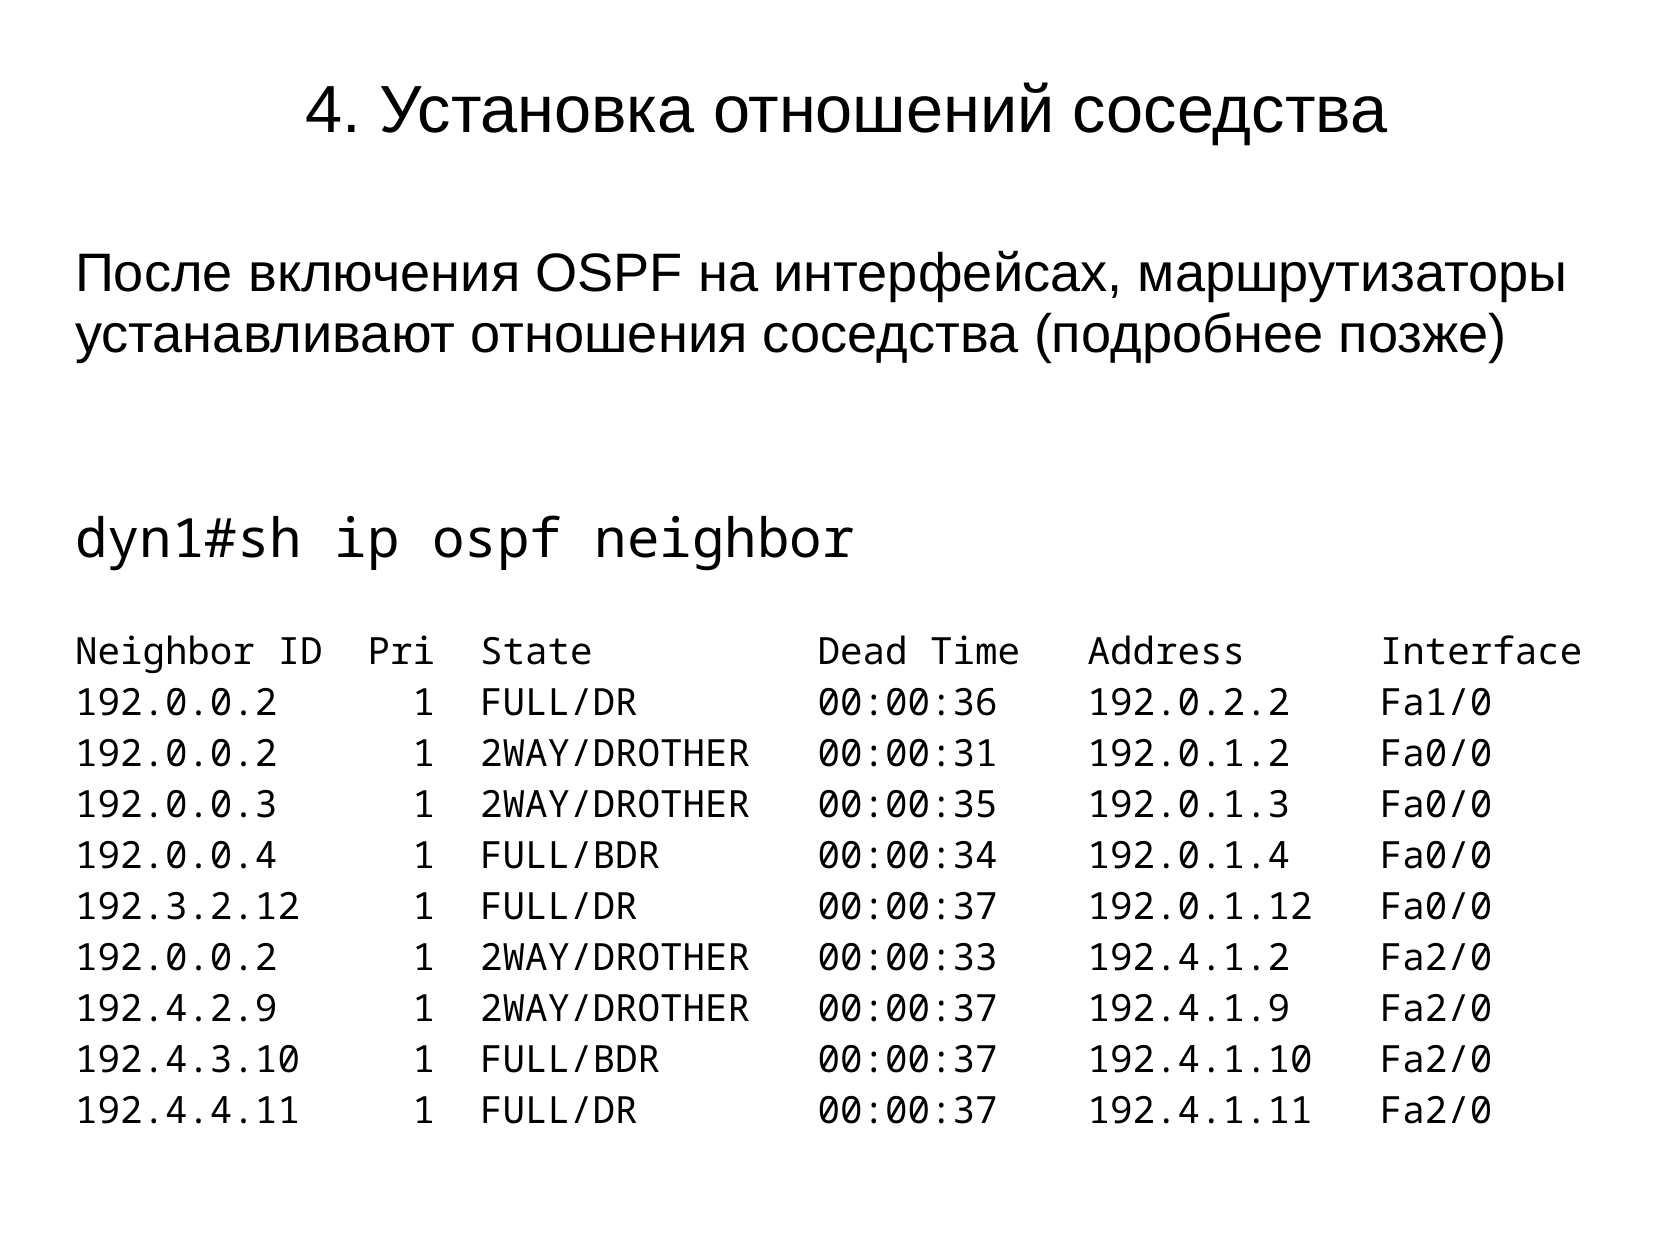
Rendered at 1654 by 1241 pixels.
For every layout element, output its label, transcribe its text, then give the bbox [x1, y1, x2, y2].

text_box После включения OSPF на интерфейсах, маршрутизаторы устанавливают отношения соседства (подробнее позже) dyn1#sh ip ospf neighbor Neighbor ID Pri State Dead Time Address Interface 192.0.0.2 1 FULL/DR 00:00:36 192.0.2.2 Fa1/0 192.0.0.2 1 2WAY/DROTHER 00:00:31 192.0.1.2 Fa0/0 192.0.0.3 1 2WAY/DROTHER 00:00:35 192.0.1.3 Fa0/0 192.0.0.4 1 FULL/BDR 00:00:34 192.0.1.4 Fa0/0 192.3.2.12 1 FULL/DR 00:00:37 192.0.1.12 Fa0/0 192.0.0.2 1 2WAY/DROTHER 00:00:33 192.4.1.2 Fa2/0 192.4.2.9 1 2WAY/DROTHER 00:00:37 192.4.1.9 Fa2/0 192.4.3.10 1 FULL/BDR 00:00:37 192.4.1.10 Fa2/0 192.4.4.11 1 FULL/DR 00:00:37 192.4.1.11 Fa2/0 [75, 230, 1613, 1147]
title 4. Установка отношений соседства [82, 48, 1613, 133]
